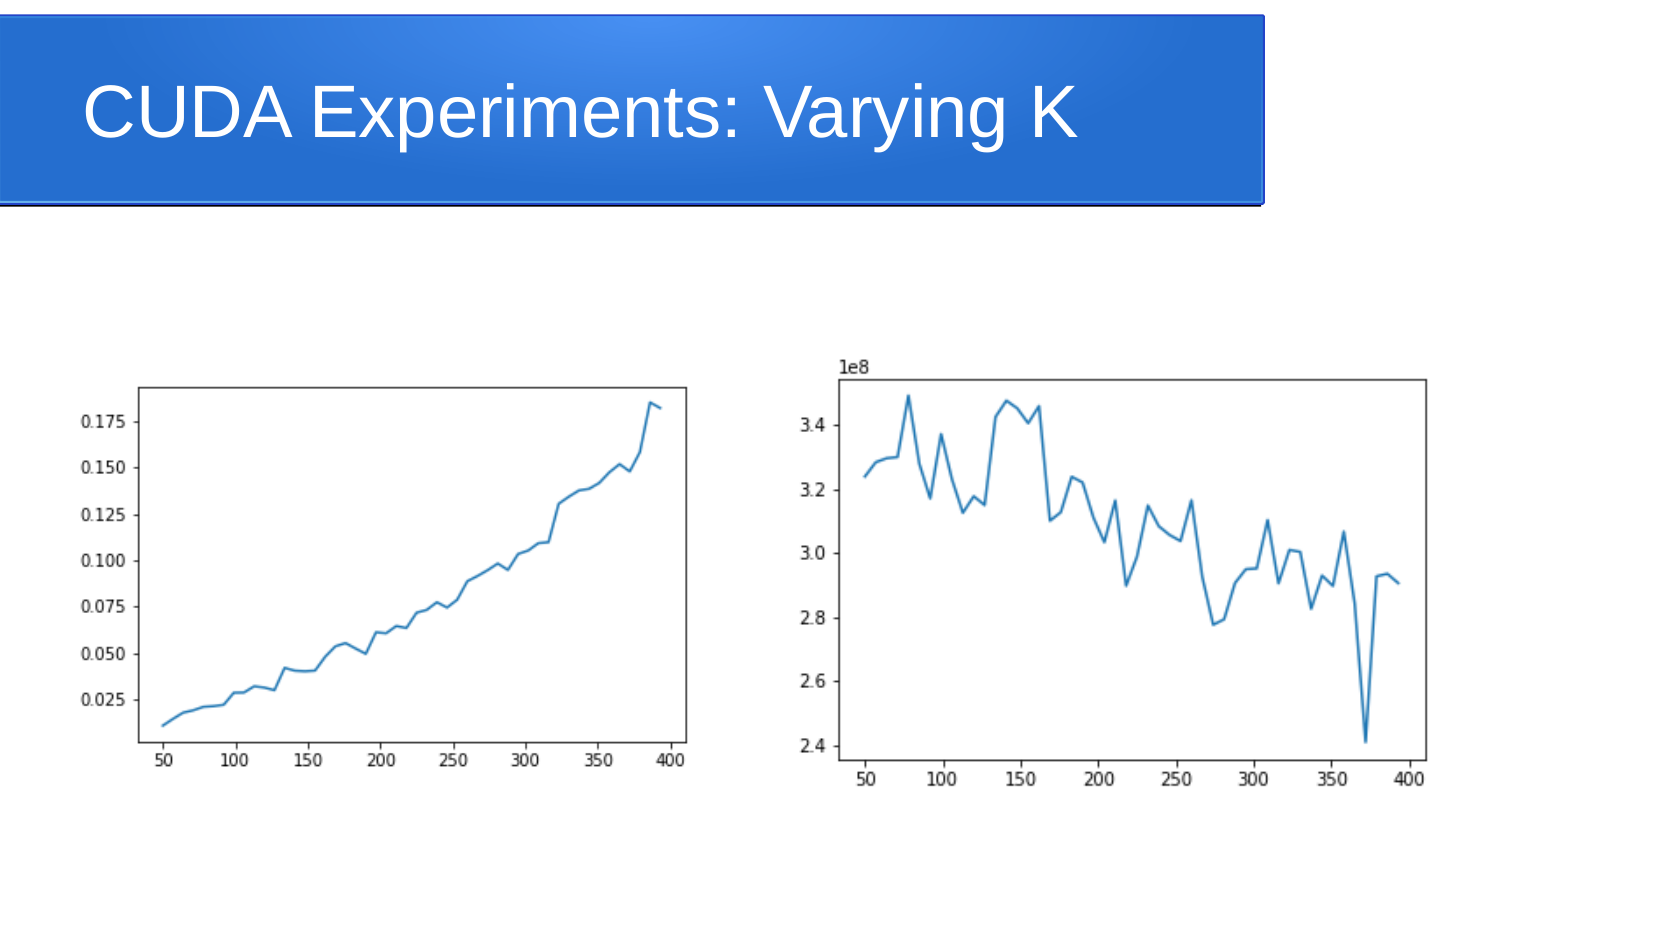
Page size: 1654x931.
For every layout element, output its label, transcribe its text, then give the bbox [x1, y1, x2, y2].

picture [50, 318, 1501, 823]
title CUDA Experiments: Varying K [82, 35, 1235, 189]
